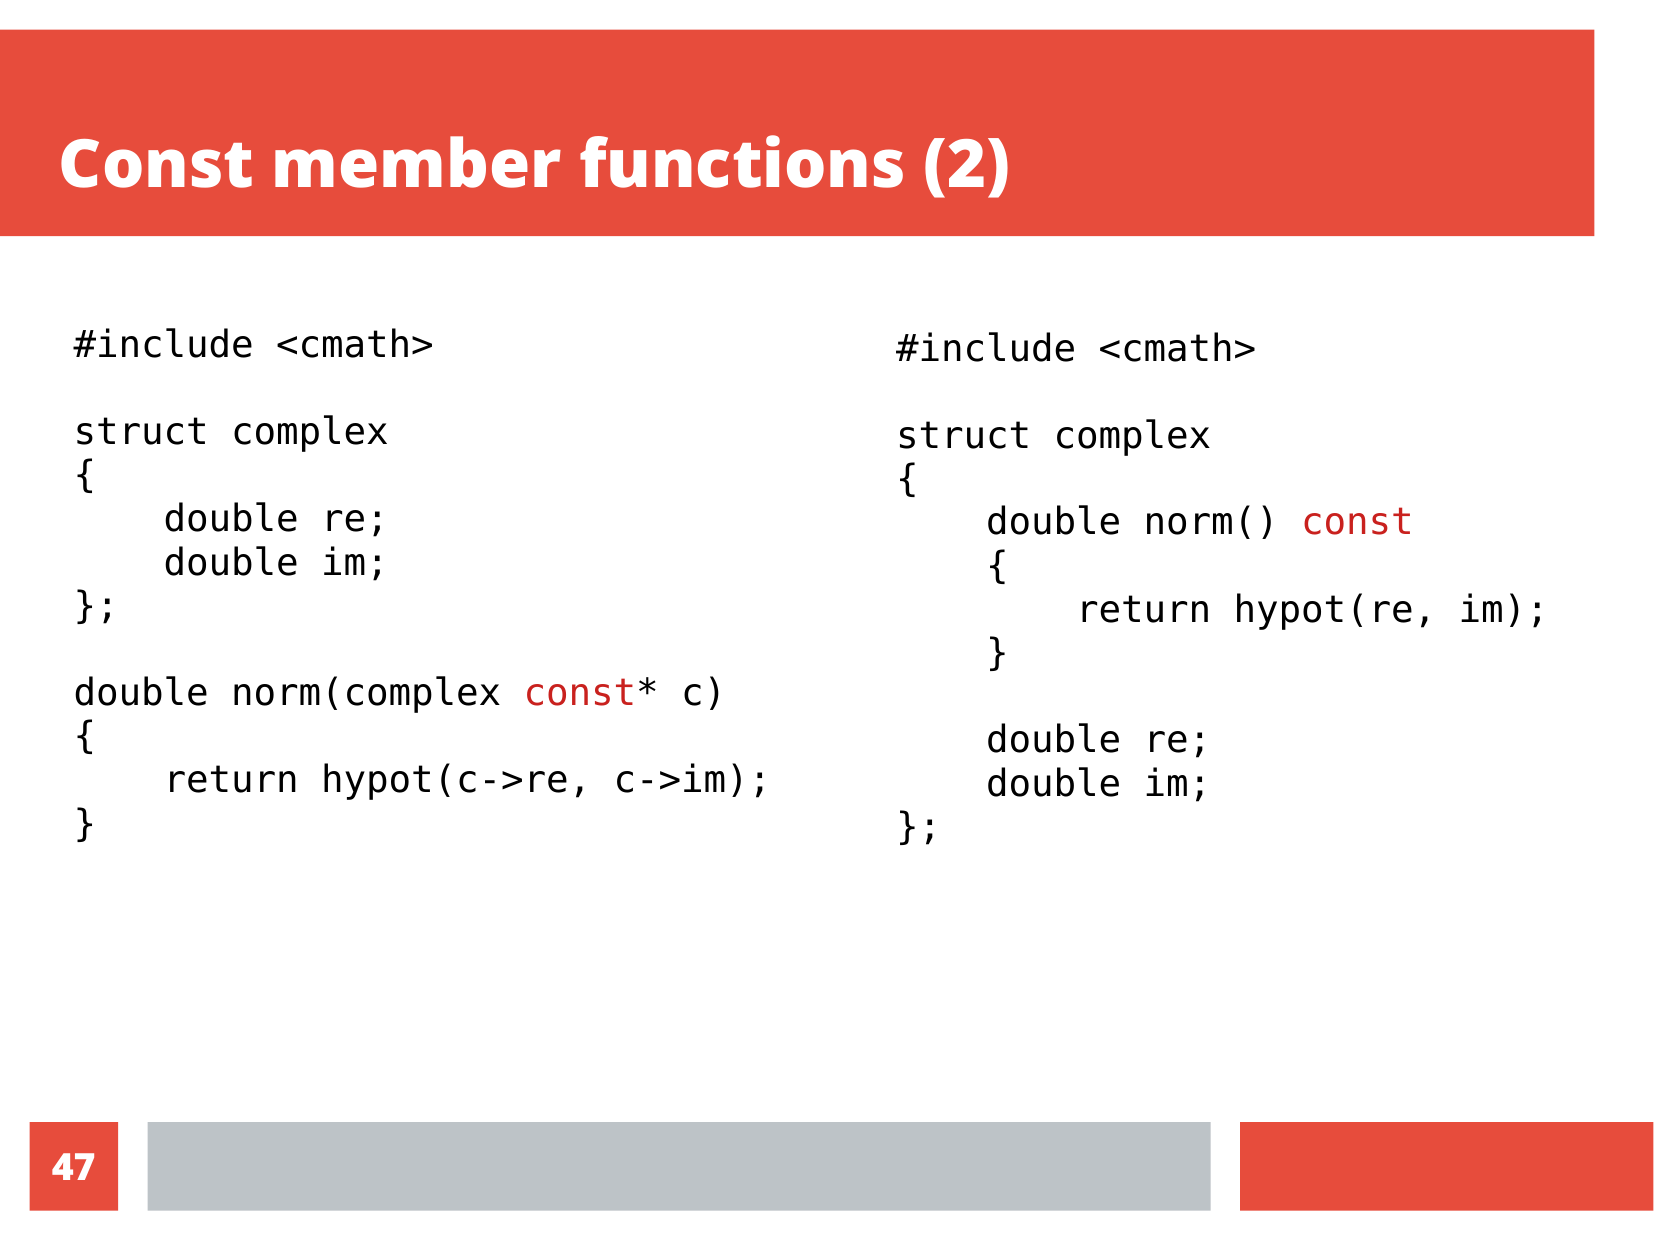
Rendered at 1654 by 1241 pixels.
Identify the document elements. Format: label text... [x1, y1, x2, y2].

title Const member functions (2) [59, 59, 1595, 207]
text_box #include <cmath> struct complex { double re; double im; }; double norm(complex const* c) { return hypot(c->re, c->im); } [58, 315, 863, 853]
text_box #include <cmath> struct complex { double norm() const { return hypot(re, im); } double re; double im; }; [881, 318, 1607, 857]
